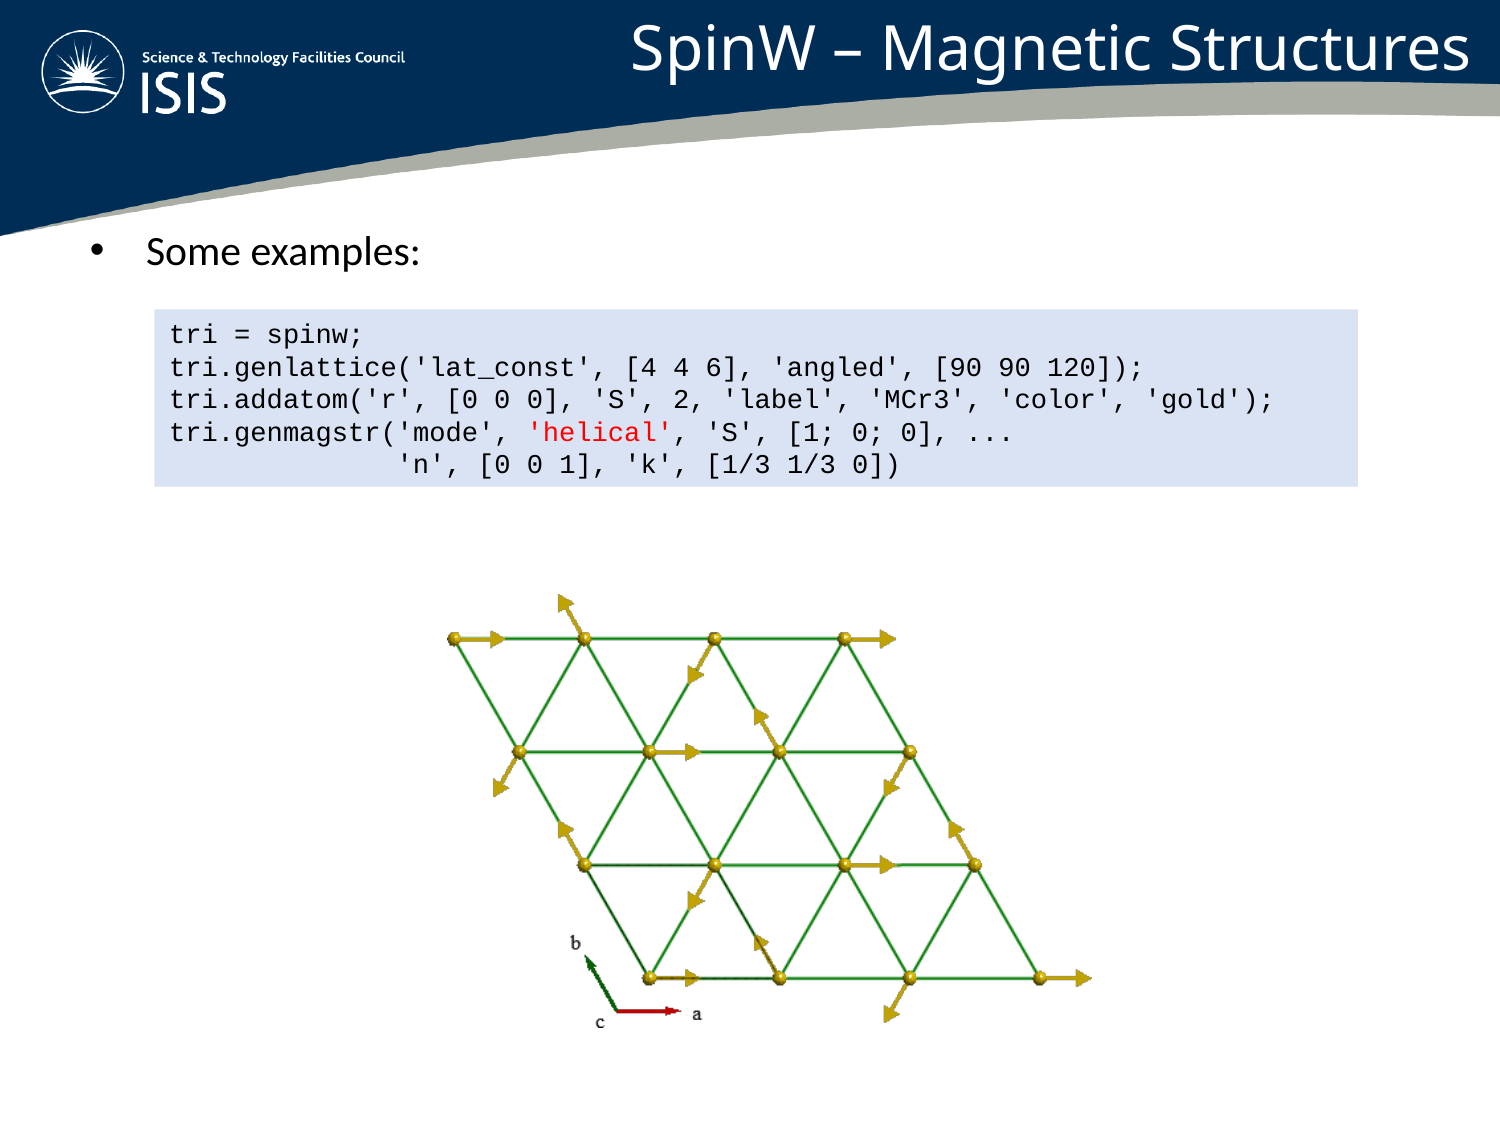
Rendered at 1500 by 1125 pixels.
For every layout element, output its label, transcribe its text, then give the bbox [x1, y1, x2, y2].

list Some examples: [75, 216, 1425, 298]
text_box tri = spinw; tri.genlattice('lat_const', [4 4 6], 'angled', [90 90 120]); tri.addatom('r', [0 0 0], 'S', 2, 'label', 'MCr3', 'color', 'gold'); tri.genmagstr('mode', 'helical', 'S', [1; 0; 0], ... 'n', [0 0 1], 'k', [1/3 1/3 0]) [154, 309, 1358, 487]
picture [0, 0, 1500, 302]
picture [447, 594, 1092, 1028]
text_box SpinW – Magnetic Structures [447, 0, 1487, 92]
